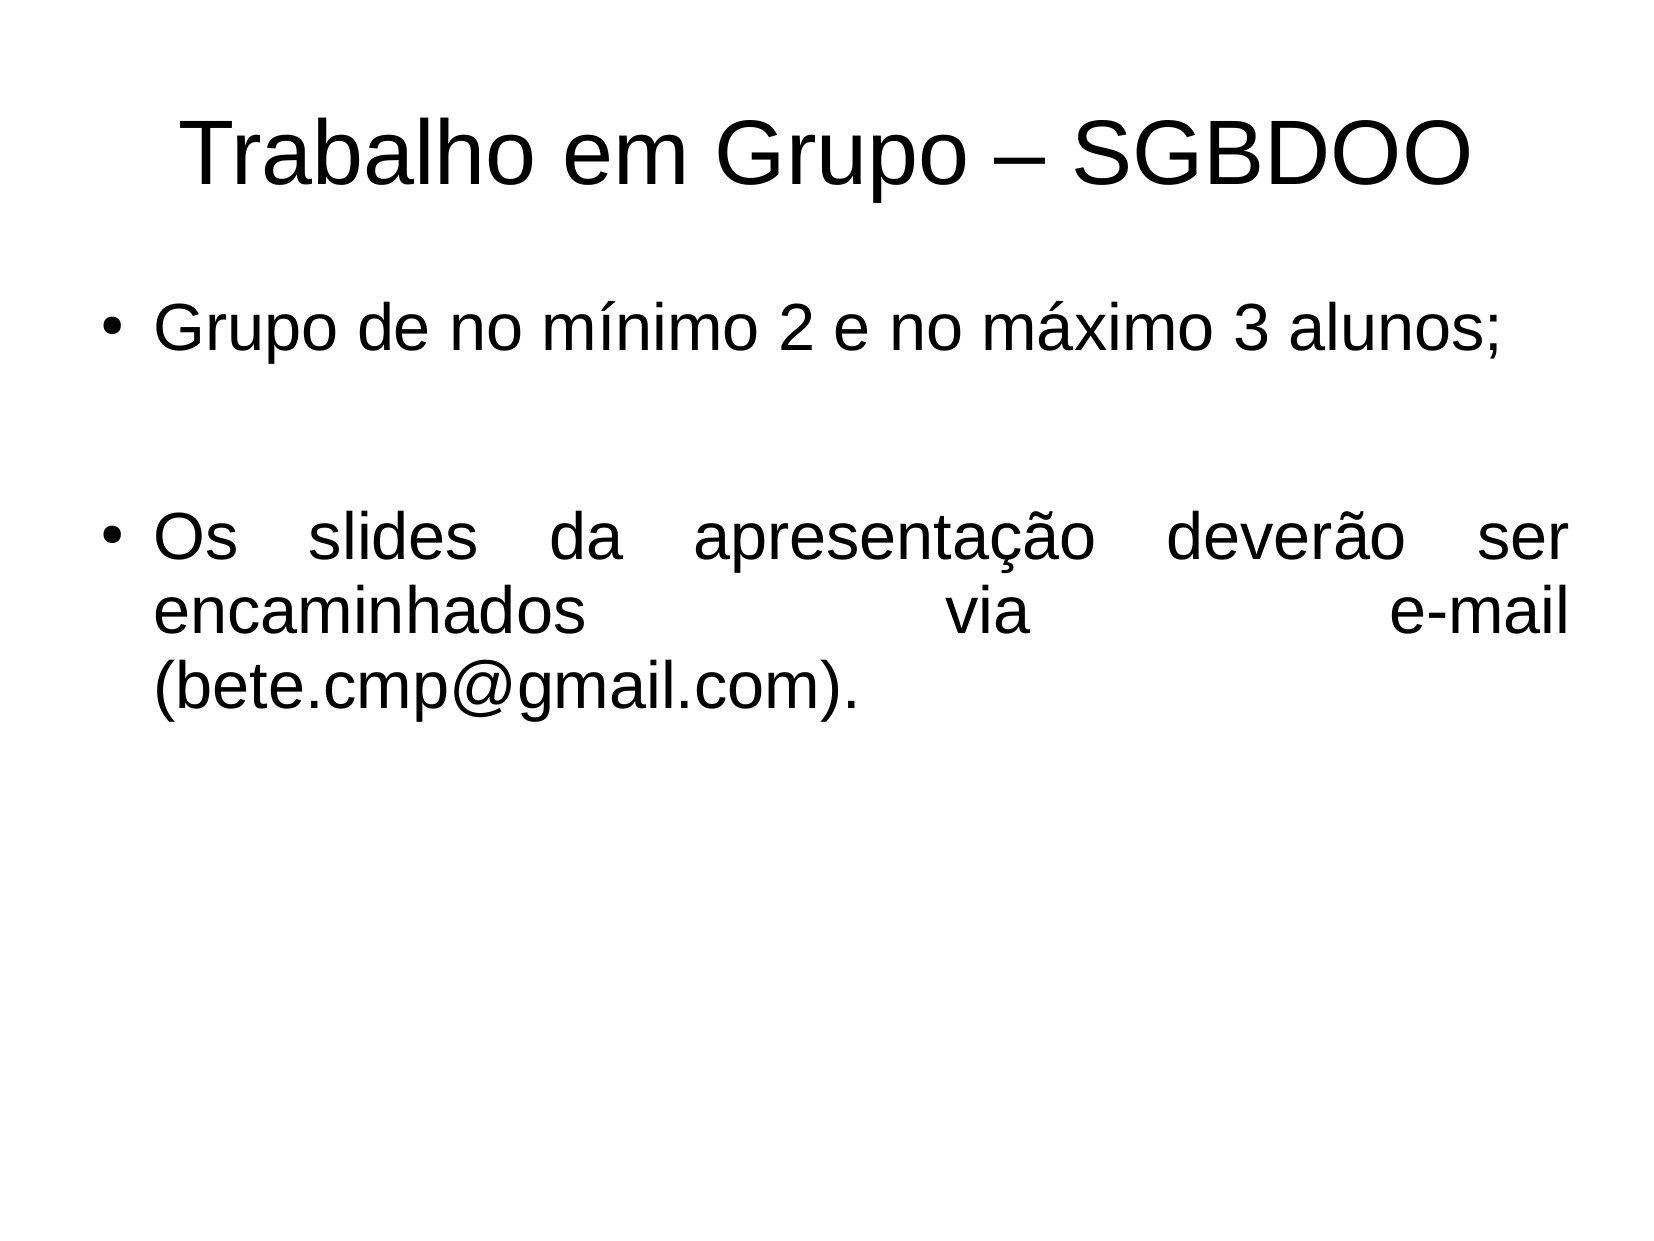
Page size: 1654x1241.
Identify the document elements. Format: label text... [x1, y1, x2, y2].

list Grupo de no mínimo 2 e no máximo 3 alunos; Os slides da apresentação deverão ser encaminhados via e-mail (bete.cmp@gmail.com). [82, 290, 1571, 1010]
title Trabalho em Grupo – SGBDOO [82, 49, 1571, 257]
